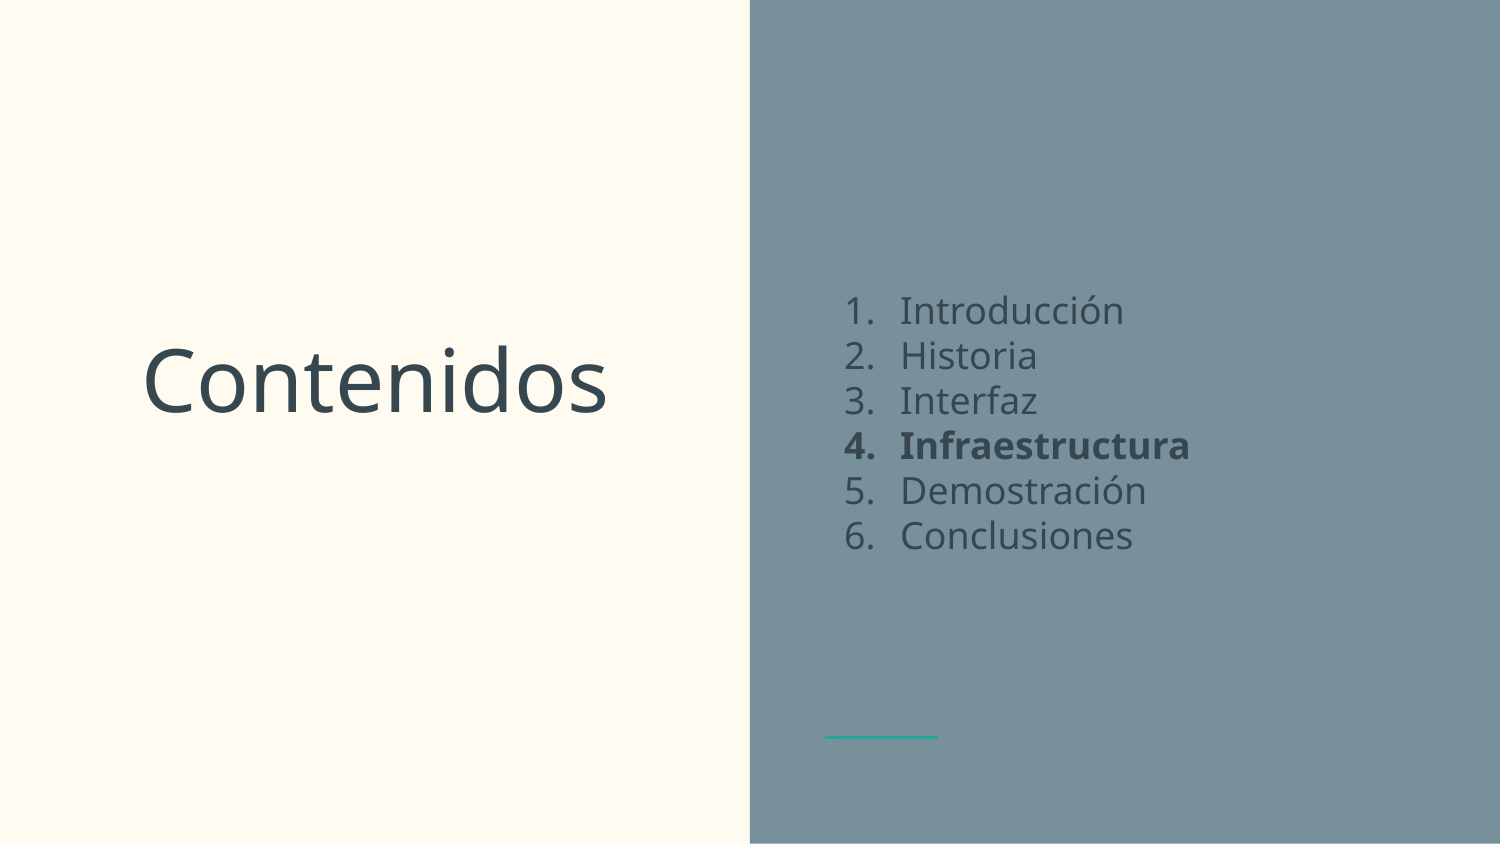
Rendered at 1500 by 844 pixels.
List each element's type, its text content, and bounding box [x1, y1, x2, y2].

list Introducción Historia Interfaz Infraestructura Demostración Conclusiones [810, 118, 1440, 725]
title Contenidos [43, 226, 708, 446]
